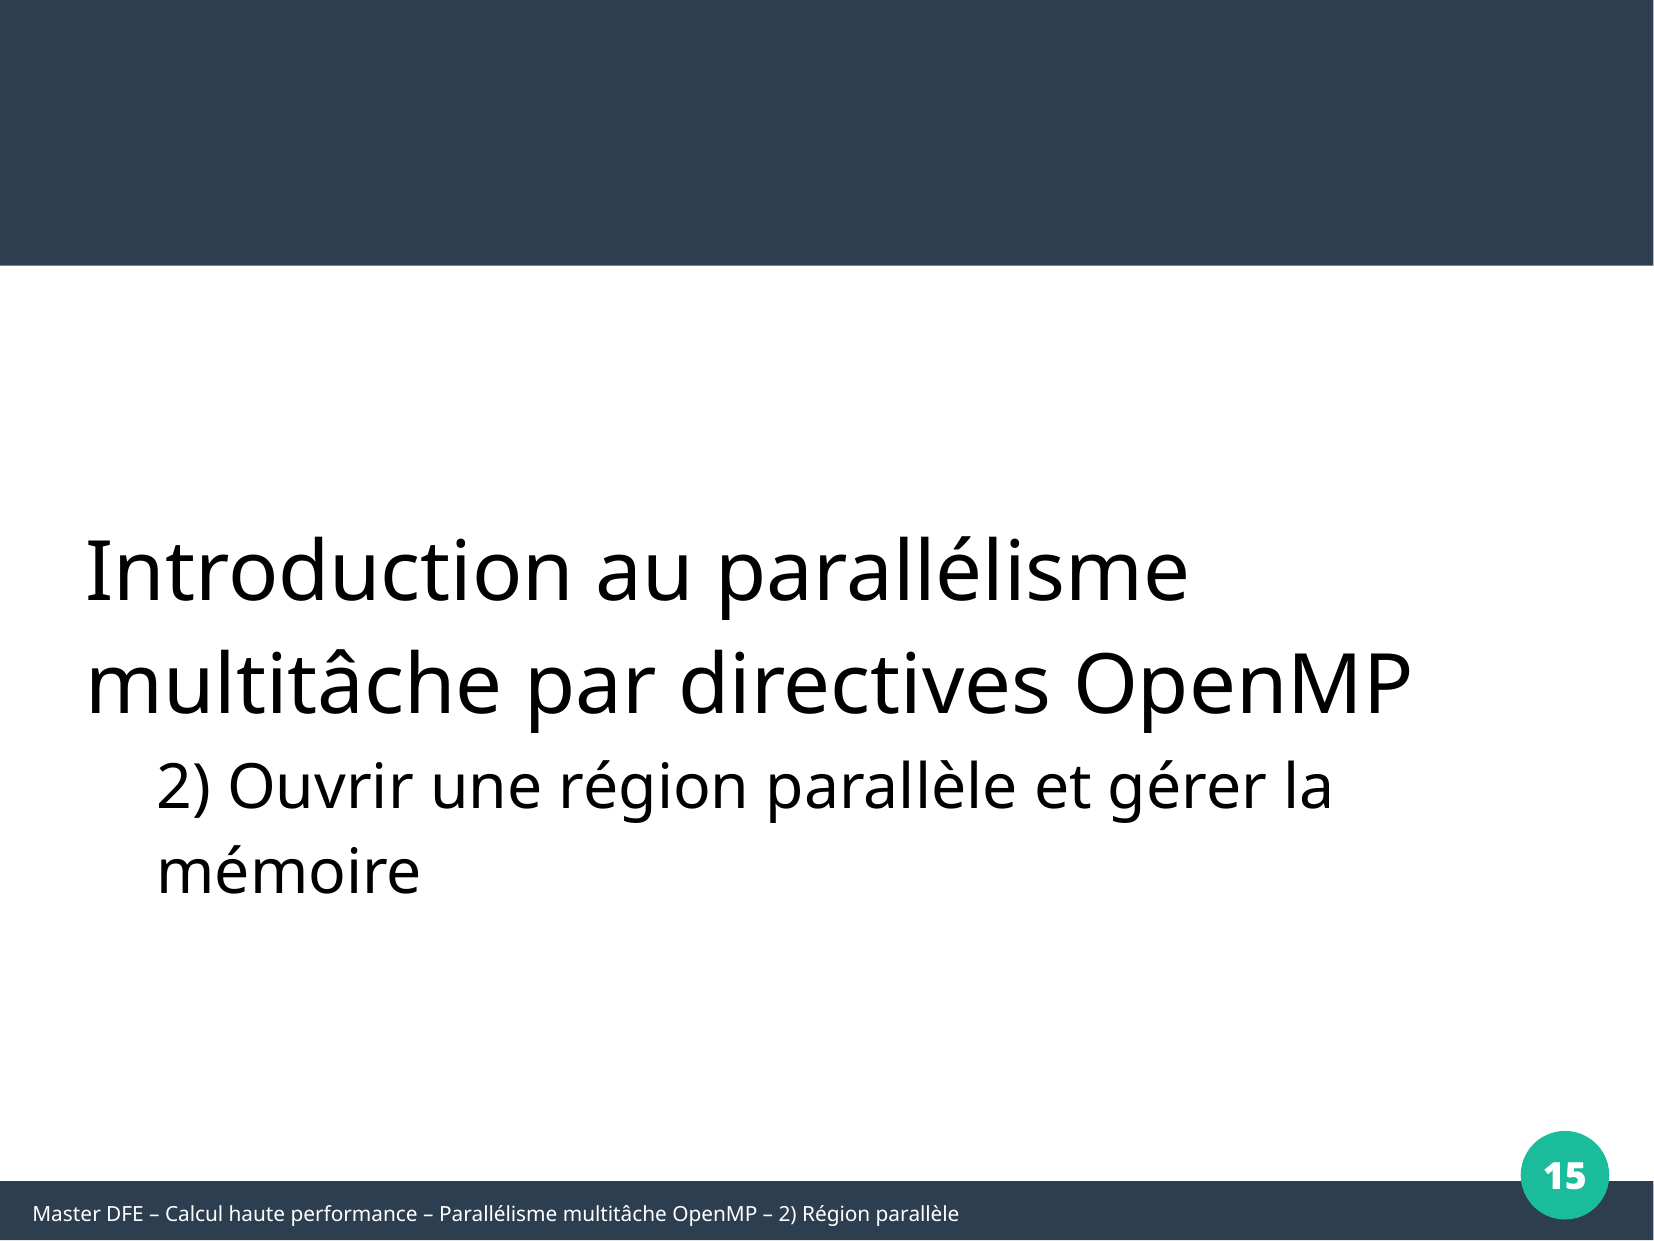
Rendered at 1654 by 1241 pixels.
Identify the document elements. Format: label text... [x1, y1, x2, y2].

text_box Introduction au parallélisme multitâche par directives OpenMP [70, 503, 1583, 745]
text_box 2) Ouvrir une région parallèle et gérer la mémoire [141, 734, 1607, 869]
text_box Master DFE – Calcul haute performance – Parallélisme multitâche OpenMP – 2) Région parallèle [17, 1191, 1436, 1235]
